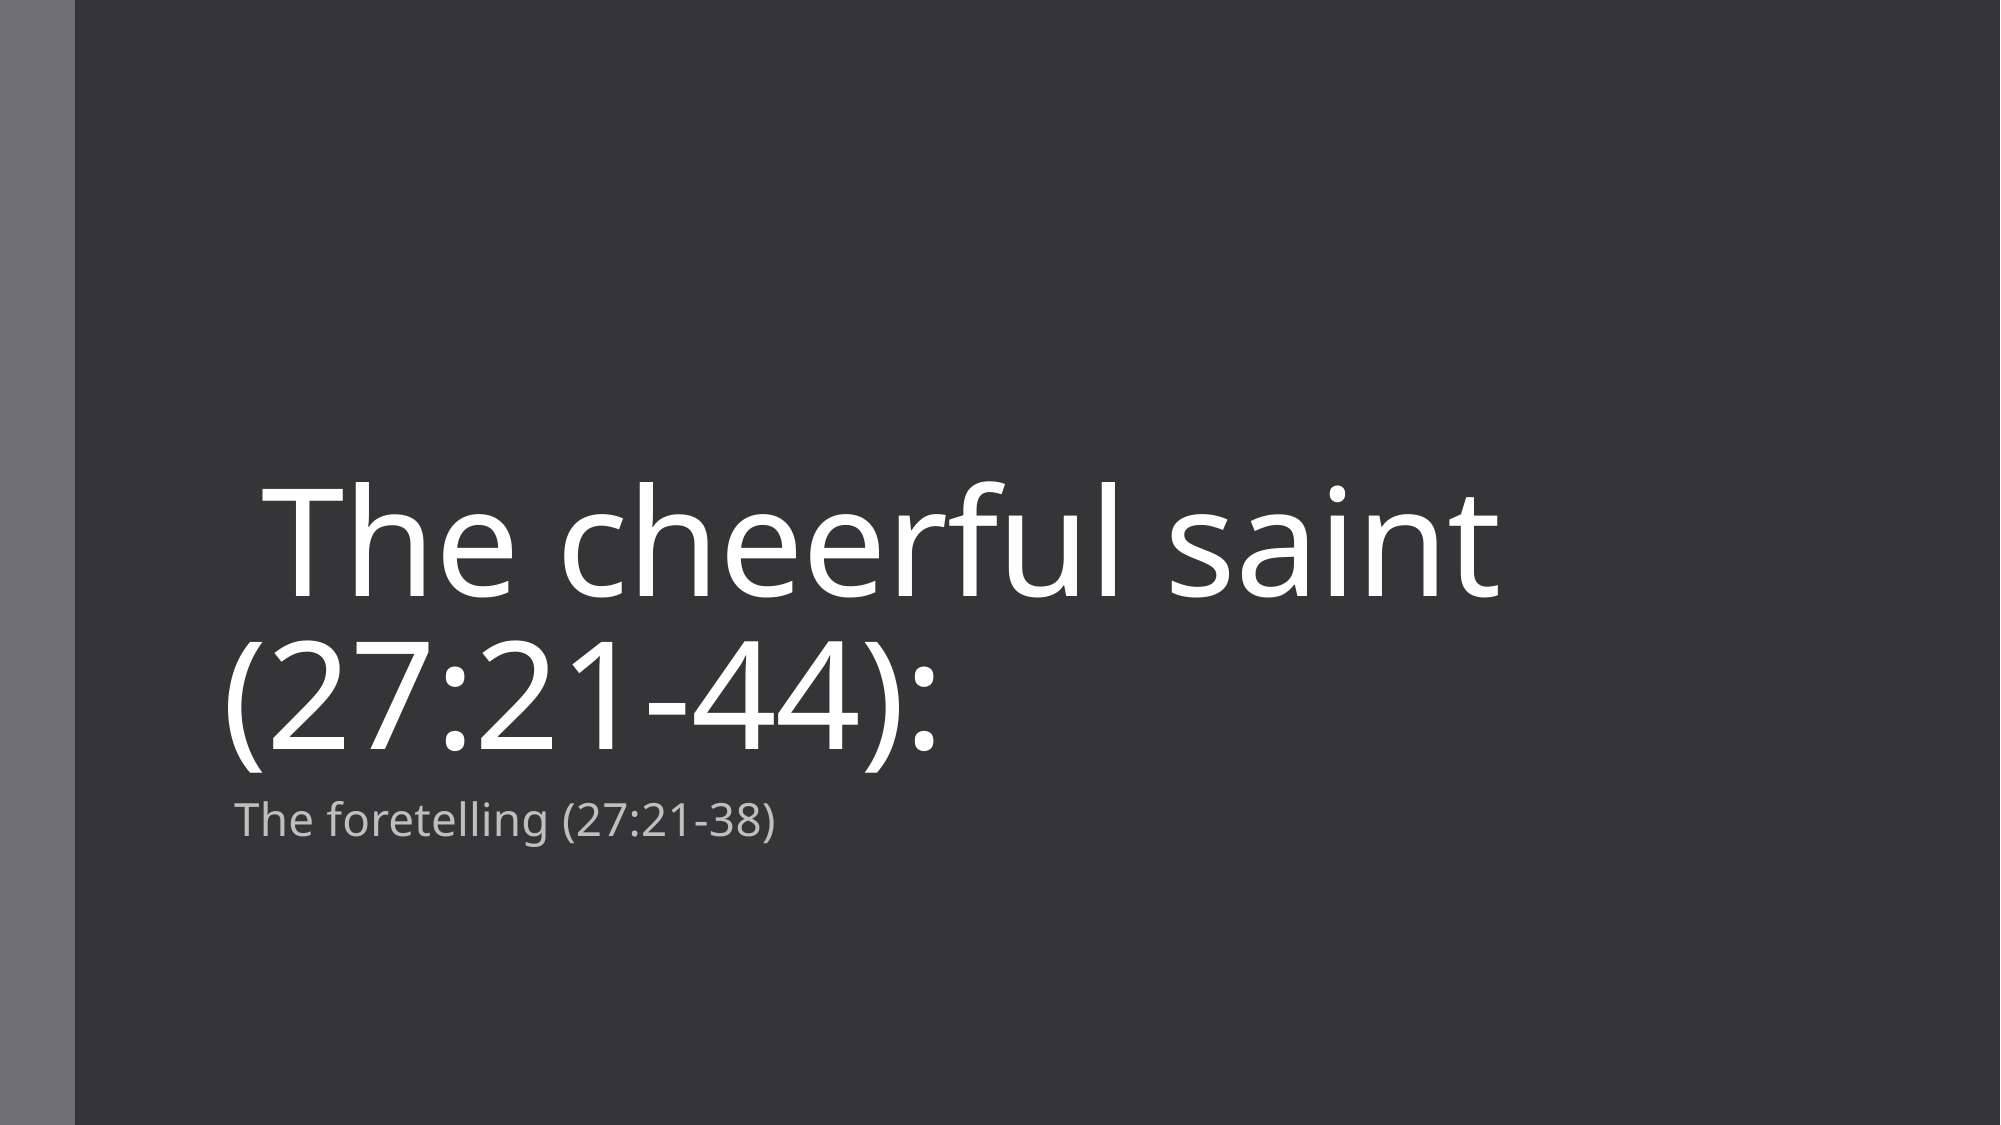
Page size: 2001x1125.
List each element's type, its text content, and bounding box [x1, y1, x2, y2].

subtitle The foretelling (27:21-38) [206, 787, 1752, 1066]
title The cheerful saint (27:21-44): [206, 124, 1752, 787]
